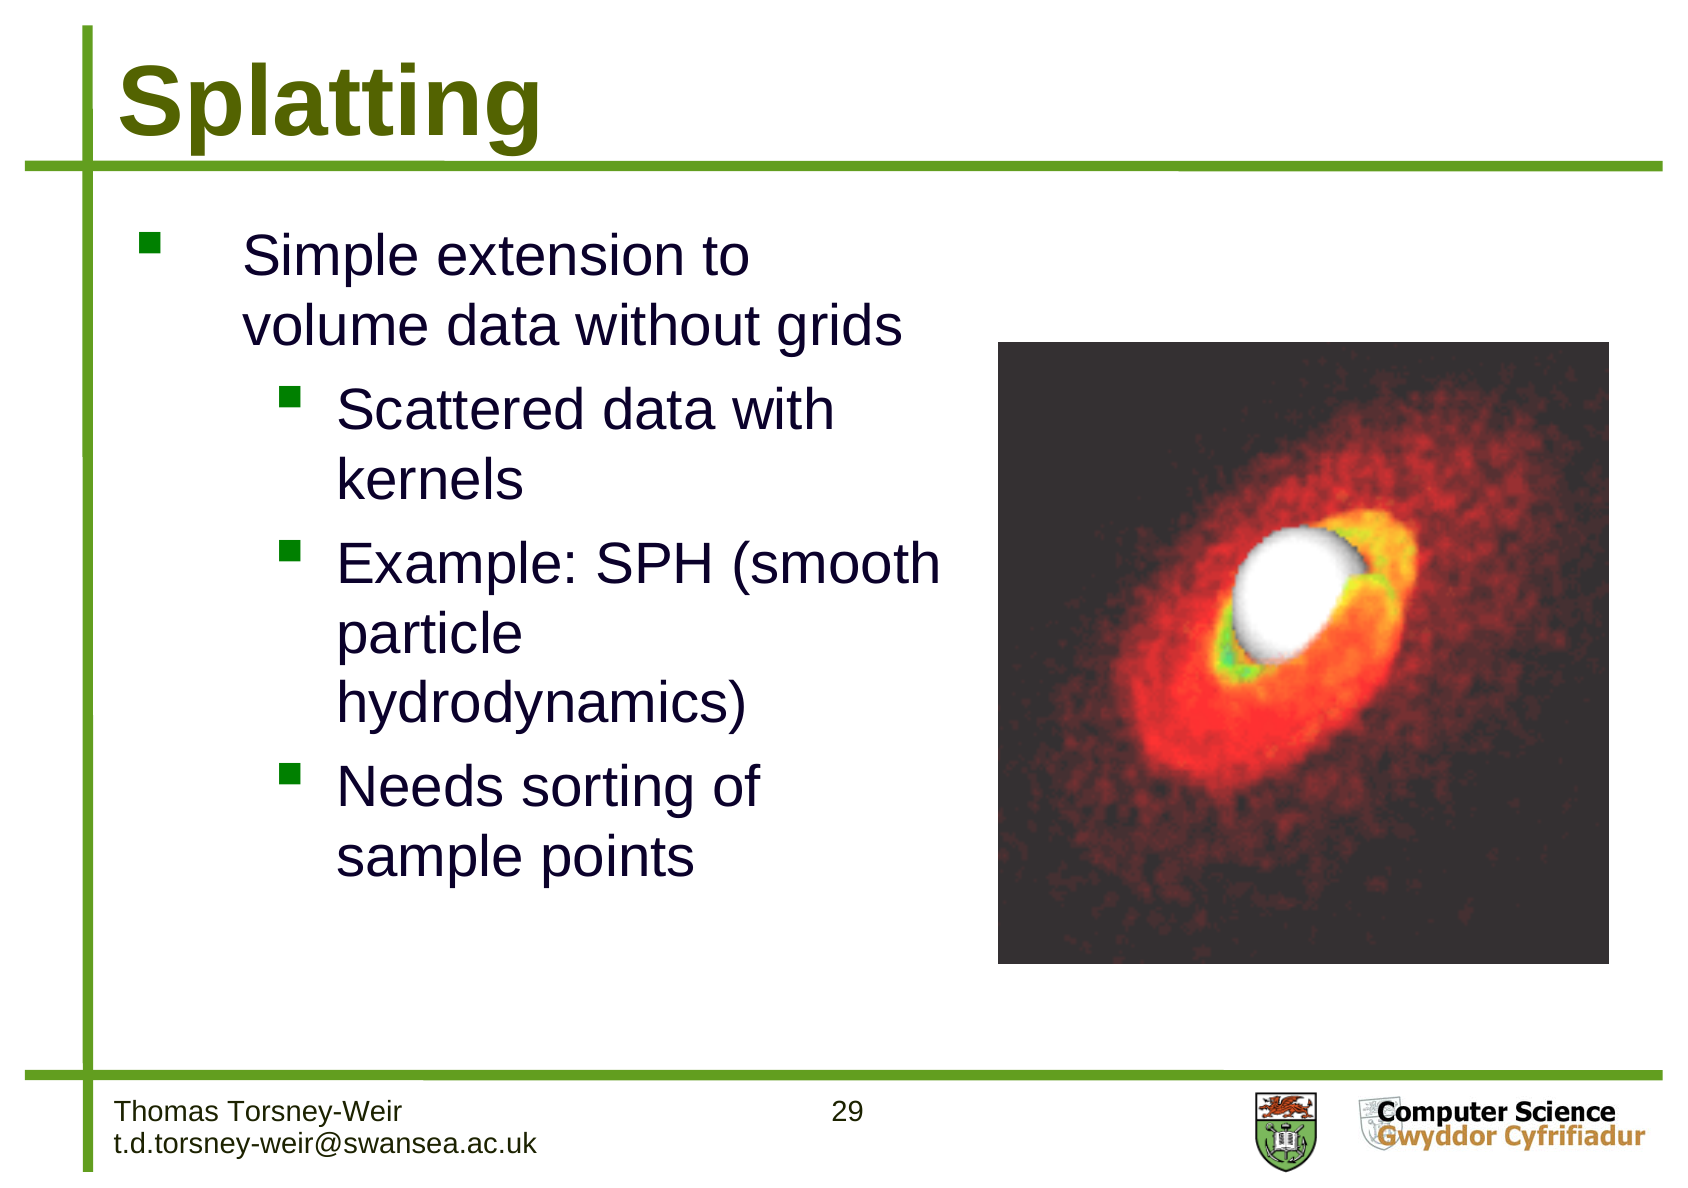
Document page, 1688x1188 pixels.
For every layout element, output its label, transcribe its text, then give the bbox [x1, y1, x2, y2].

title Splatting [101, 29, 1666, 166]
list Simple extension to volume data without grids Scattered data with kernels Example: SPH (smooth particle hydrodynamics) Needs sorting of sample points [117, 209, 963, 1060]
picture [998, 342, 1609, 964]
picture [1240, 1092, 1654, 1173]
